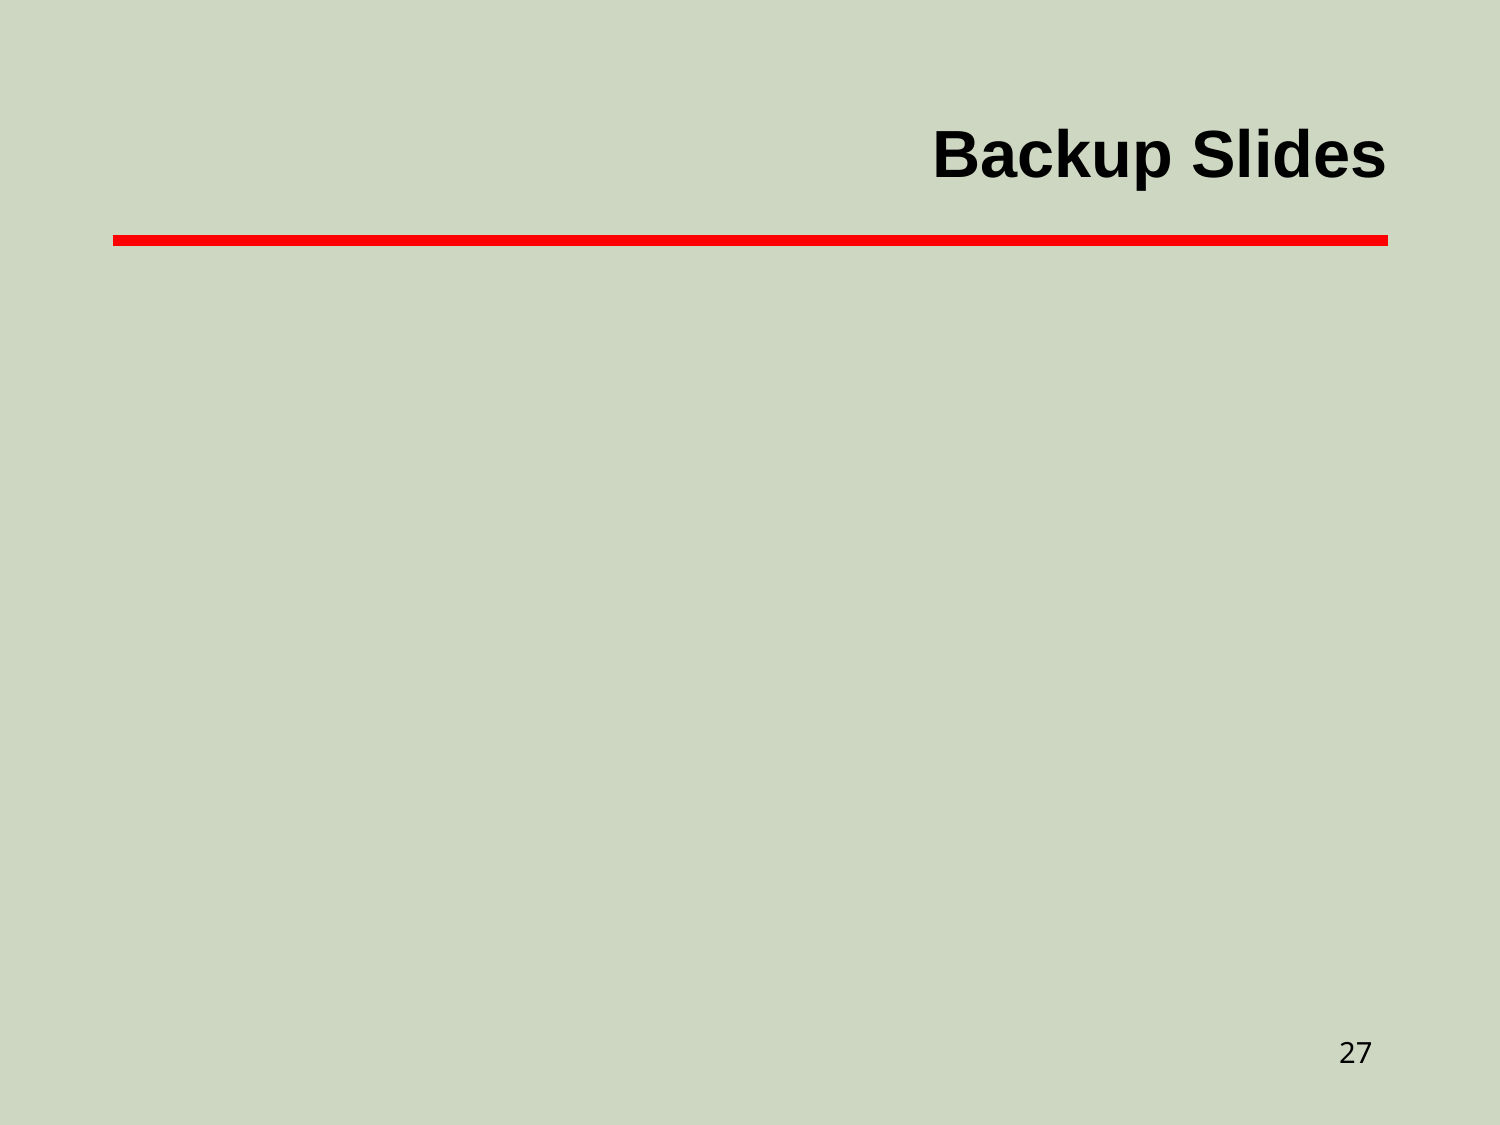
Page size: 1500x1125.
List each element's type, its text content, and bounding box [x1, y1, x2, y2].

title Backup Slides [337, 93, 1388, 217]
